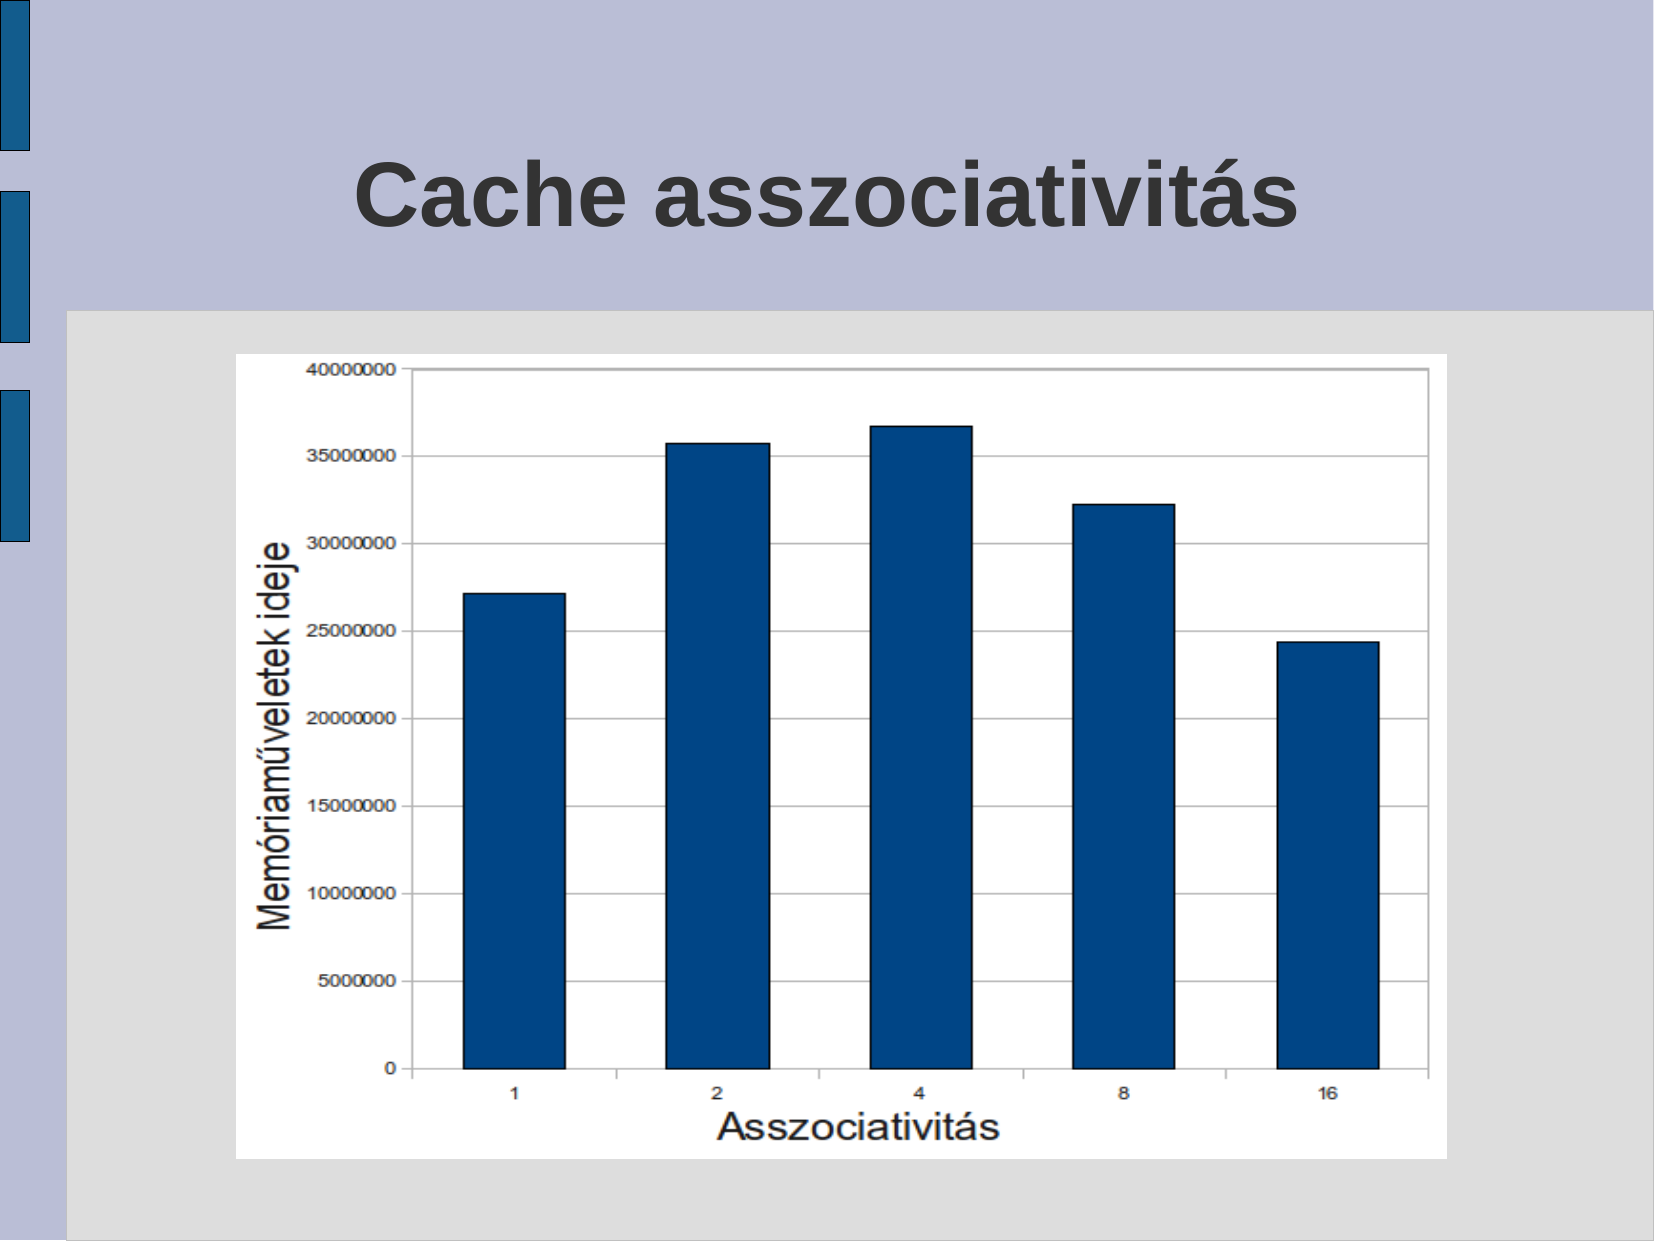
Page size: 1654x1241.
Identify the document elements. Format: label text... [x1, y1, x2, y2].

title Cache asszociativitás [121, 91, 1534, 299]
picture [236, 354, 1447, 1159]
